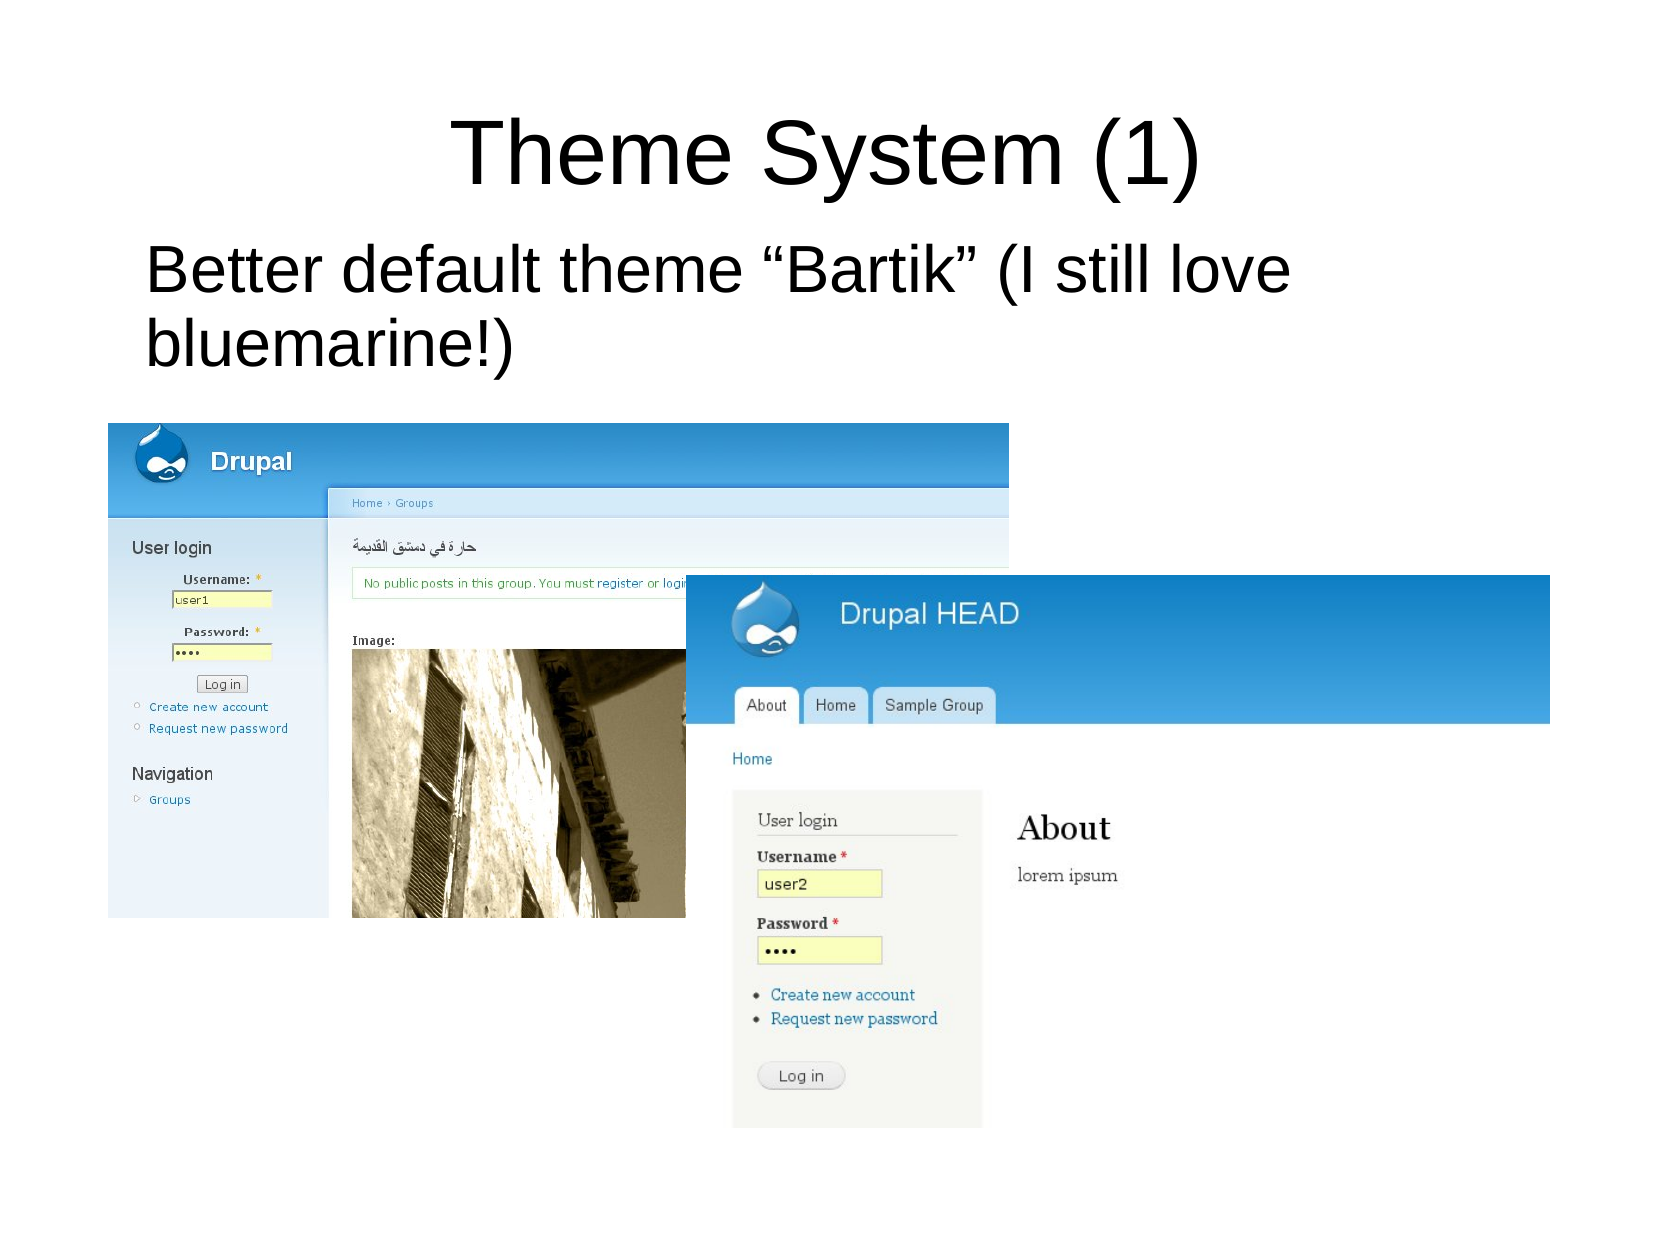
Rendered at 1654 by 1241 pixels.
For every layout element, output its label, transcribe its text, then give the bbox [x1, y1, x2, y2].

picture [108, 423, 1550, 1128]
list Better default theme “Bartik” (I still love bluemarine!) [75, 231, 1564, 1051]
title Theme System (1) [82, 49, 1571, 257]
